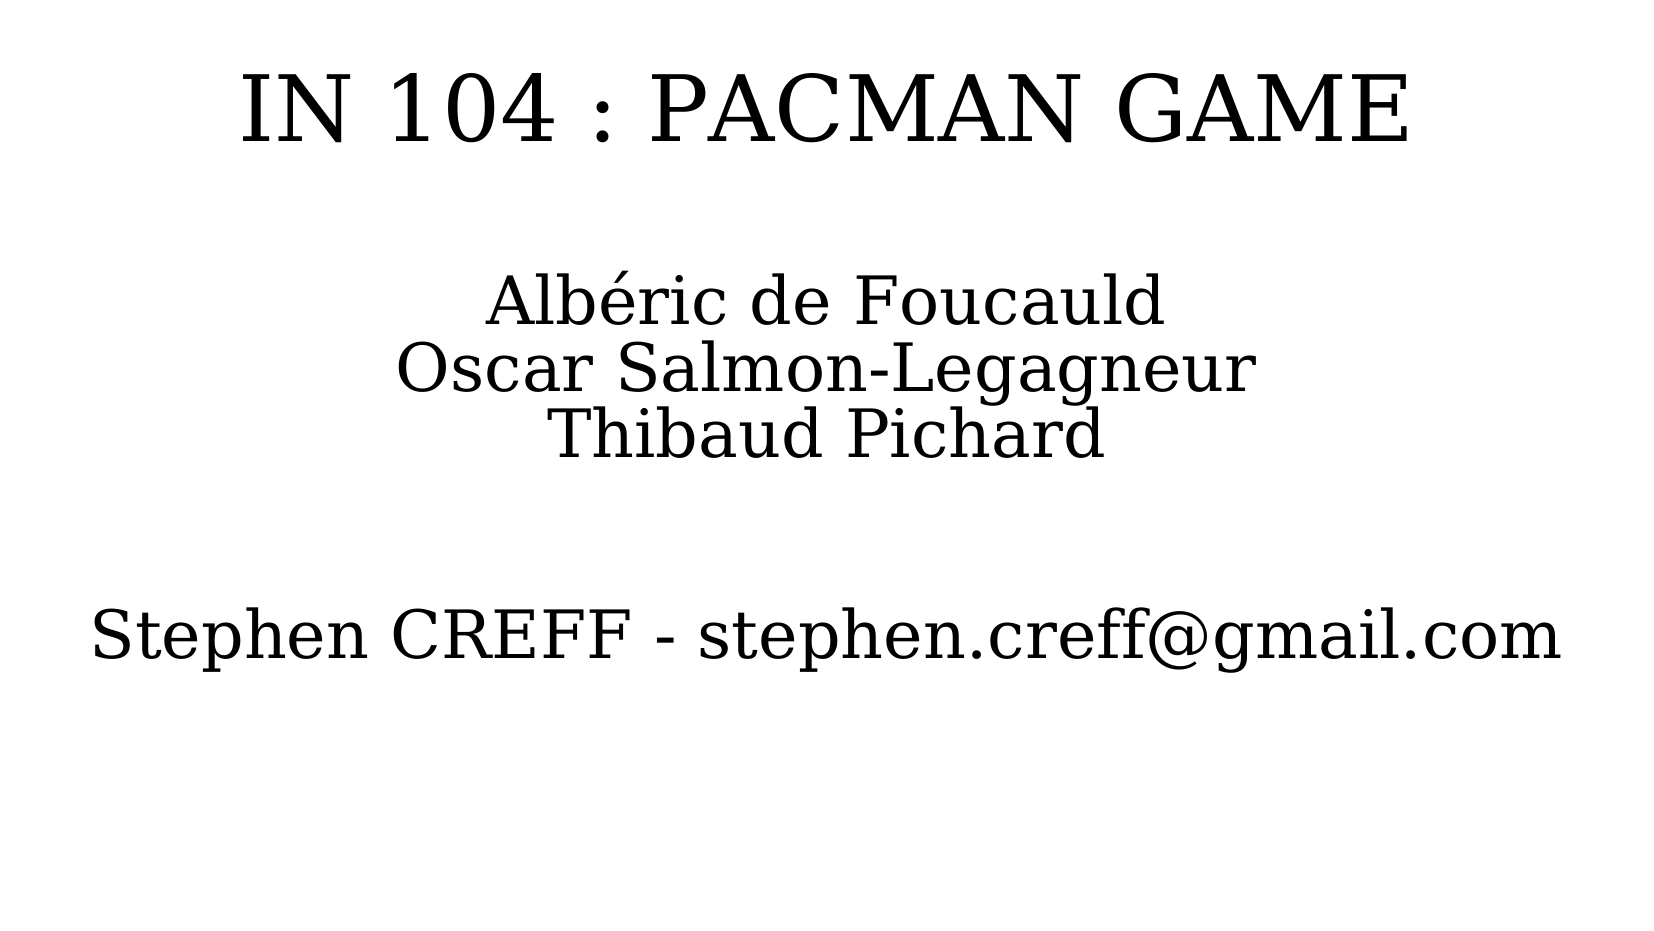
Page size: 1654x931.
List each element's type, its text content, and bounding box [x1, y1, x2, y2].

subtitle Albéric de Foucauld Oscar Salmon-Legagneur Thibaud Pichard Stephen CREFF - stephen.creff@gmail.com [82, 271, 1571, 822]
title IN 104 : PACMAN GAME [82, 37, 1571, 193]
